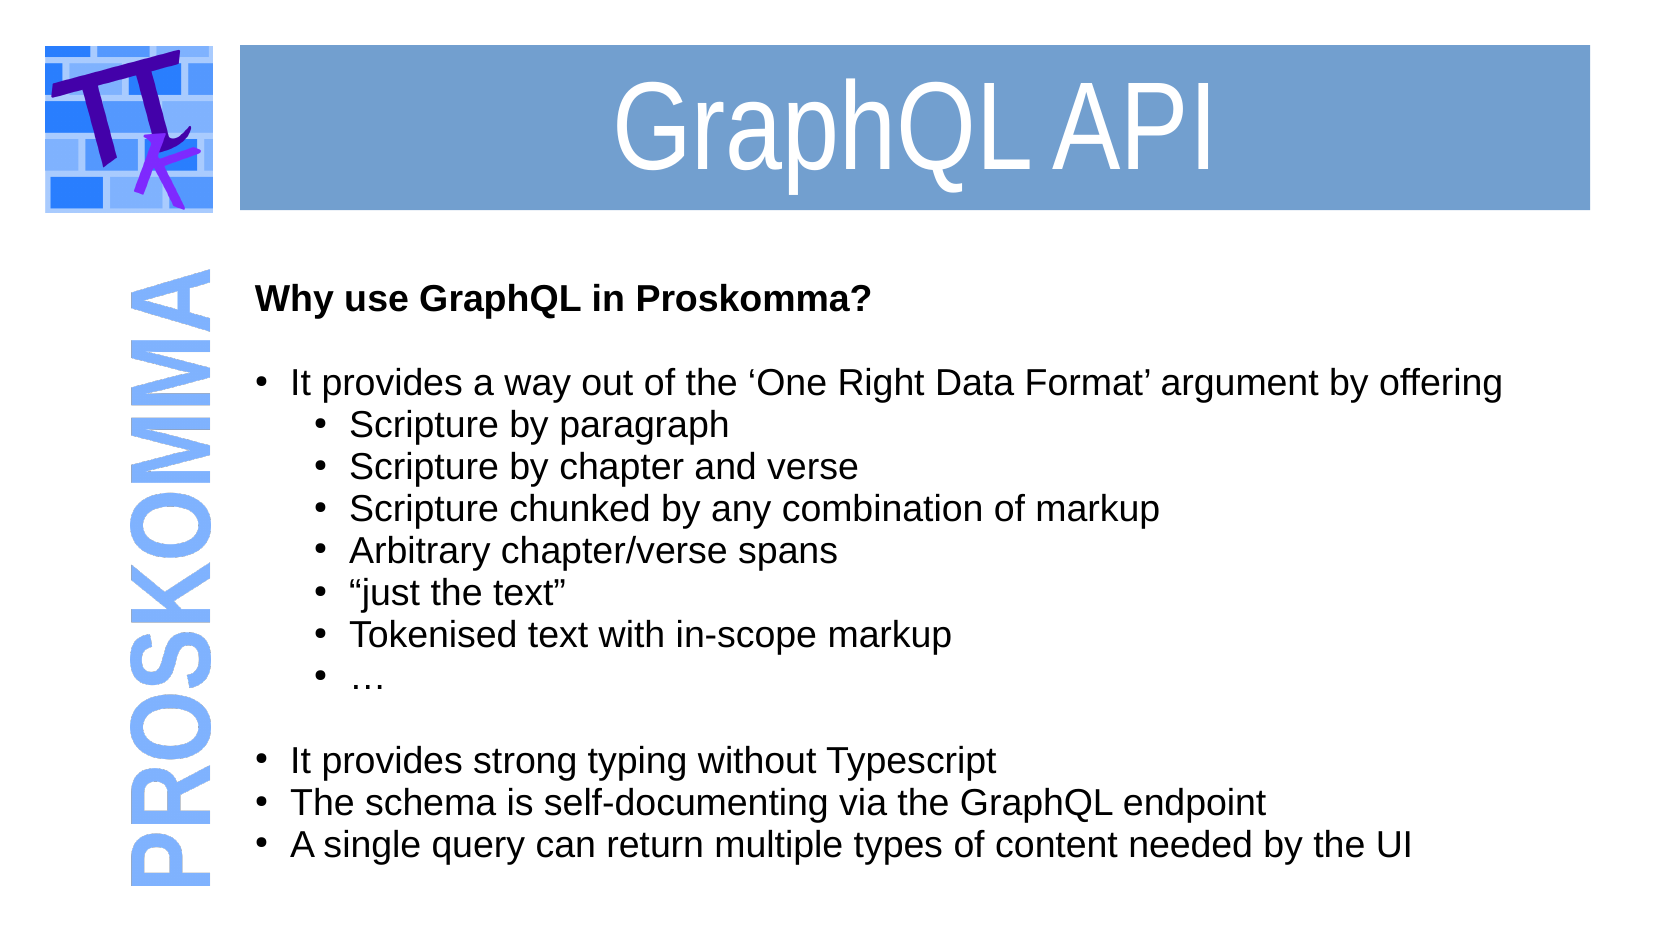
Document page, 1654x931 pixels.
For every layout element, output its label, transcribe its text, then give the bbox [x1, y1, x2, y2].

text_box GraphQL API [240, 45, 1591, 211]
picture [130, 269, 211, 886]
text_box Why use GraphQL in Proskomma? It provides a way out of the ‘One Right Data Format’ argument by offering Scripture by paragraph Scripture by chapter and verse Scripture chunked by any combination of markup Arbitrary chapter/verse spans “just the text” Tokenised text with in-scope markup … It provides strong typing without Typescript The schema is self-documenting via the GraphQL endpoint A single query can return multiple types of content needed by the UI [240, 270, 1591, 873]
picture [45, 46, 213, 213]
